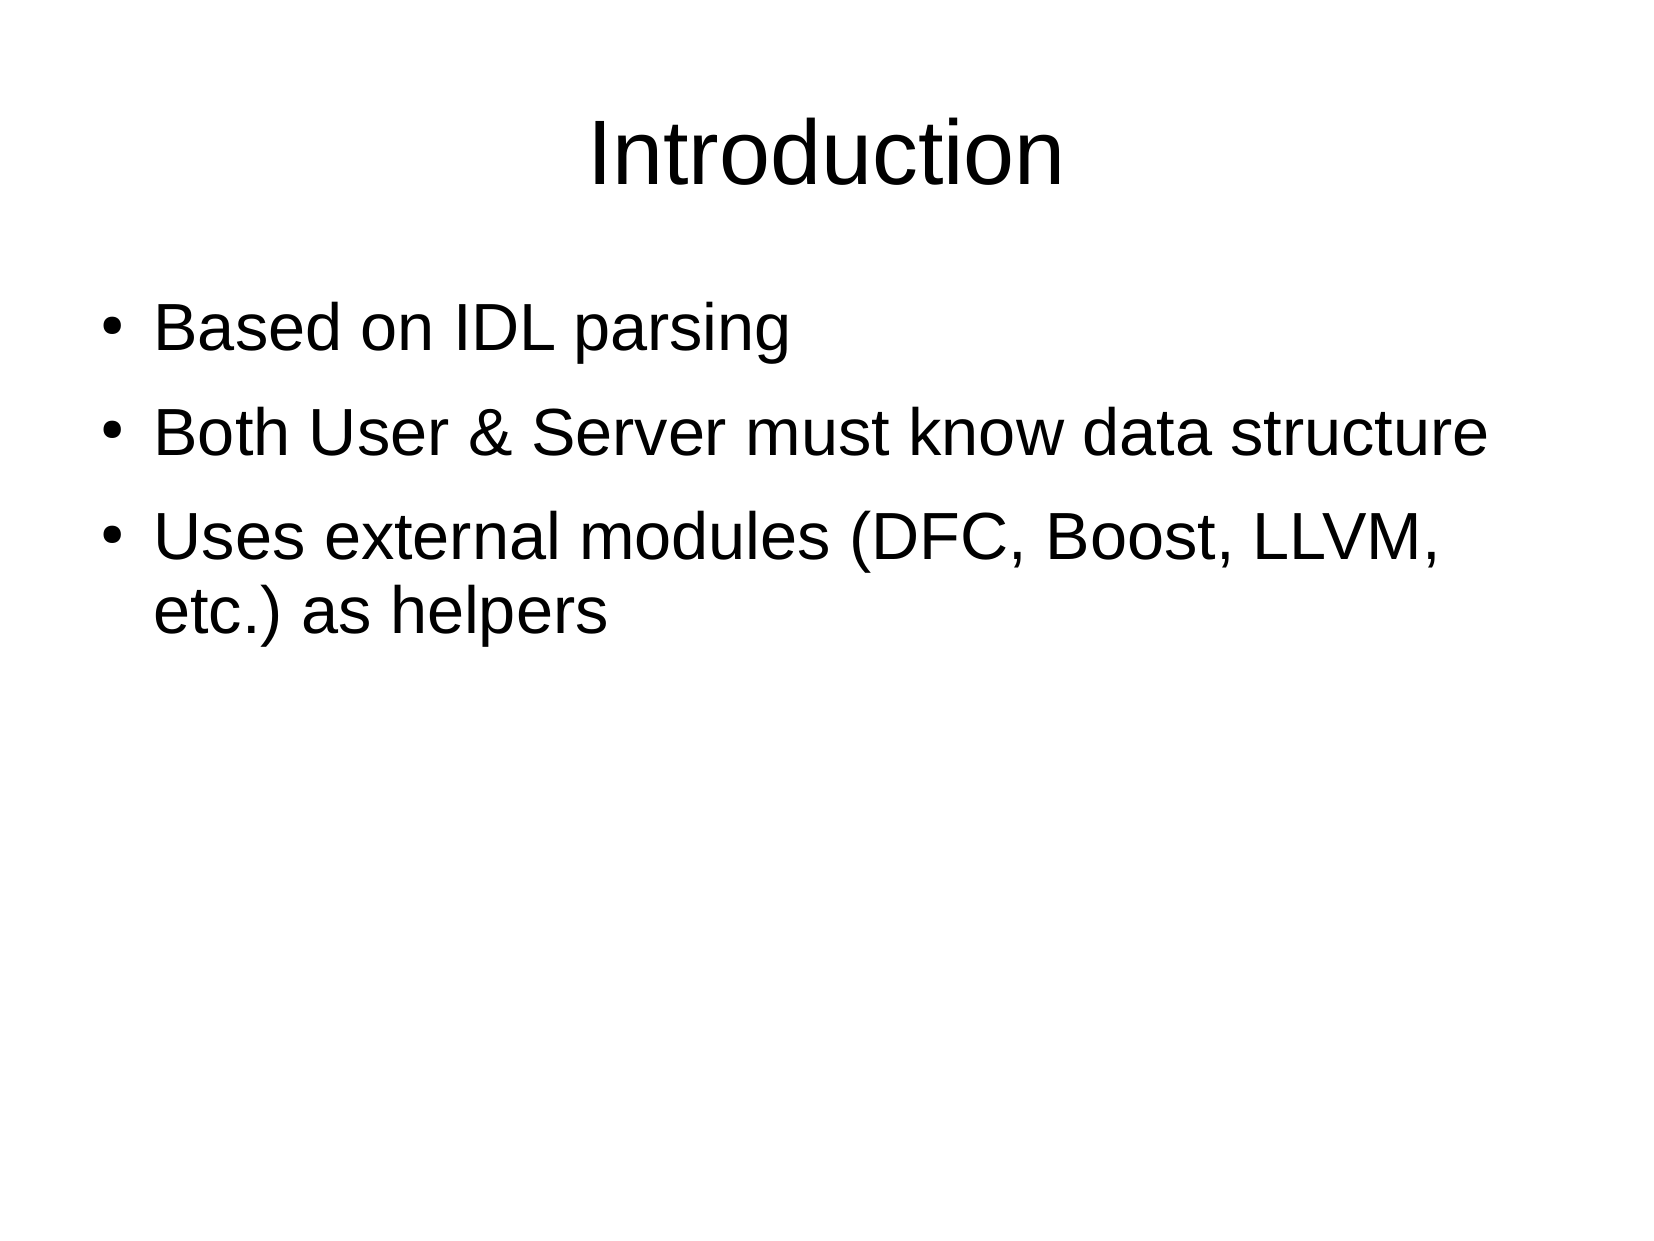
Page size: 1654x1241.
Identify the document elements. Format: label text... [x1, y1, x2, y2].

title Introduction [82, 49, 1571, 257]
list Based on IDL parsing Both User & Server must know data structure Uses external modules (DFC, Boost, LLVM, etc.) as helpers [82, 290, 1571, 1010]
